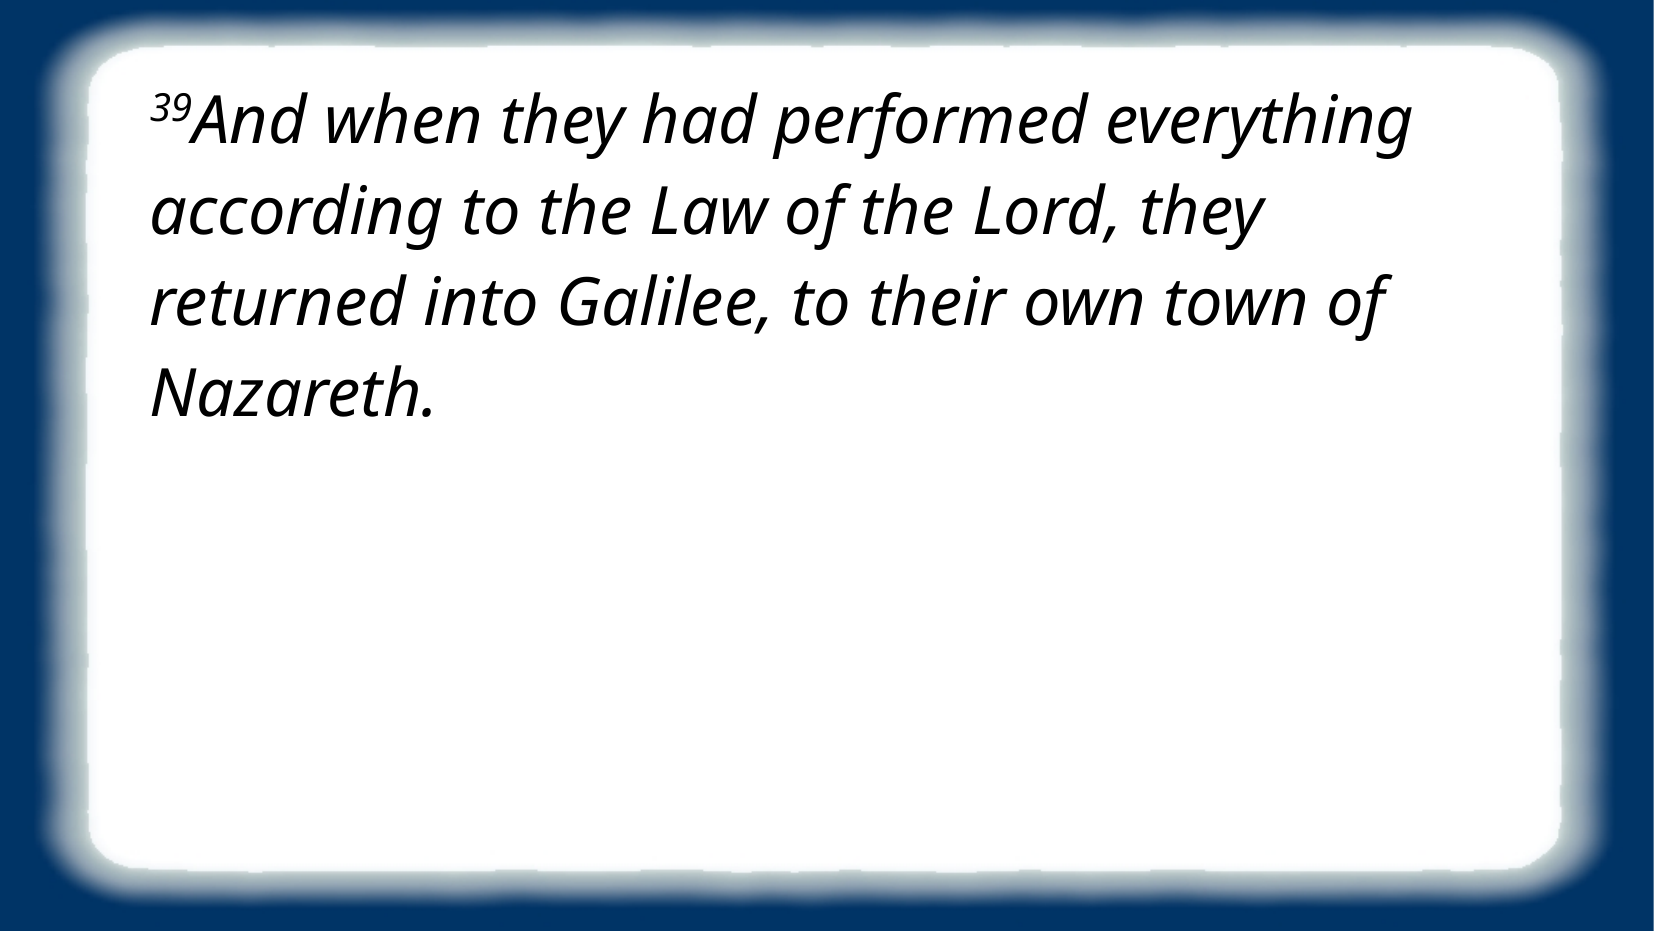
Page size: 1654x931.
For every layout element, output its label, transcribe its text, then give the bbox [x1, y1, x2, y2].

text_box 39And when they had performed everything according to the Law of the Lord, they returned into Galilee, to their own town of Nazareth. [135, 65, 1516, 436]
picture [0, 0, 1654, 931]
